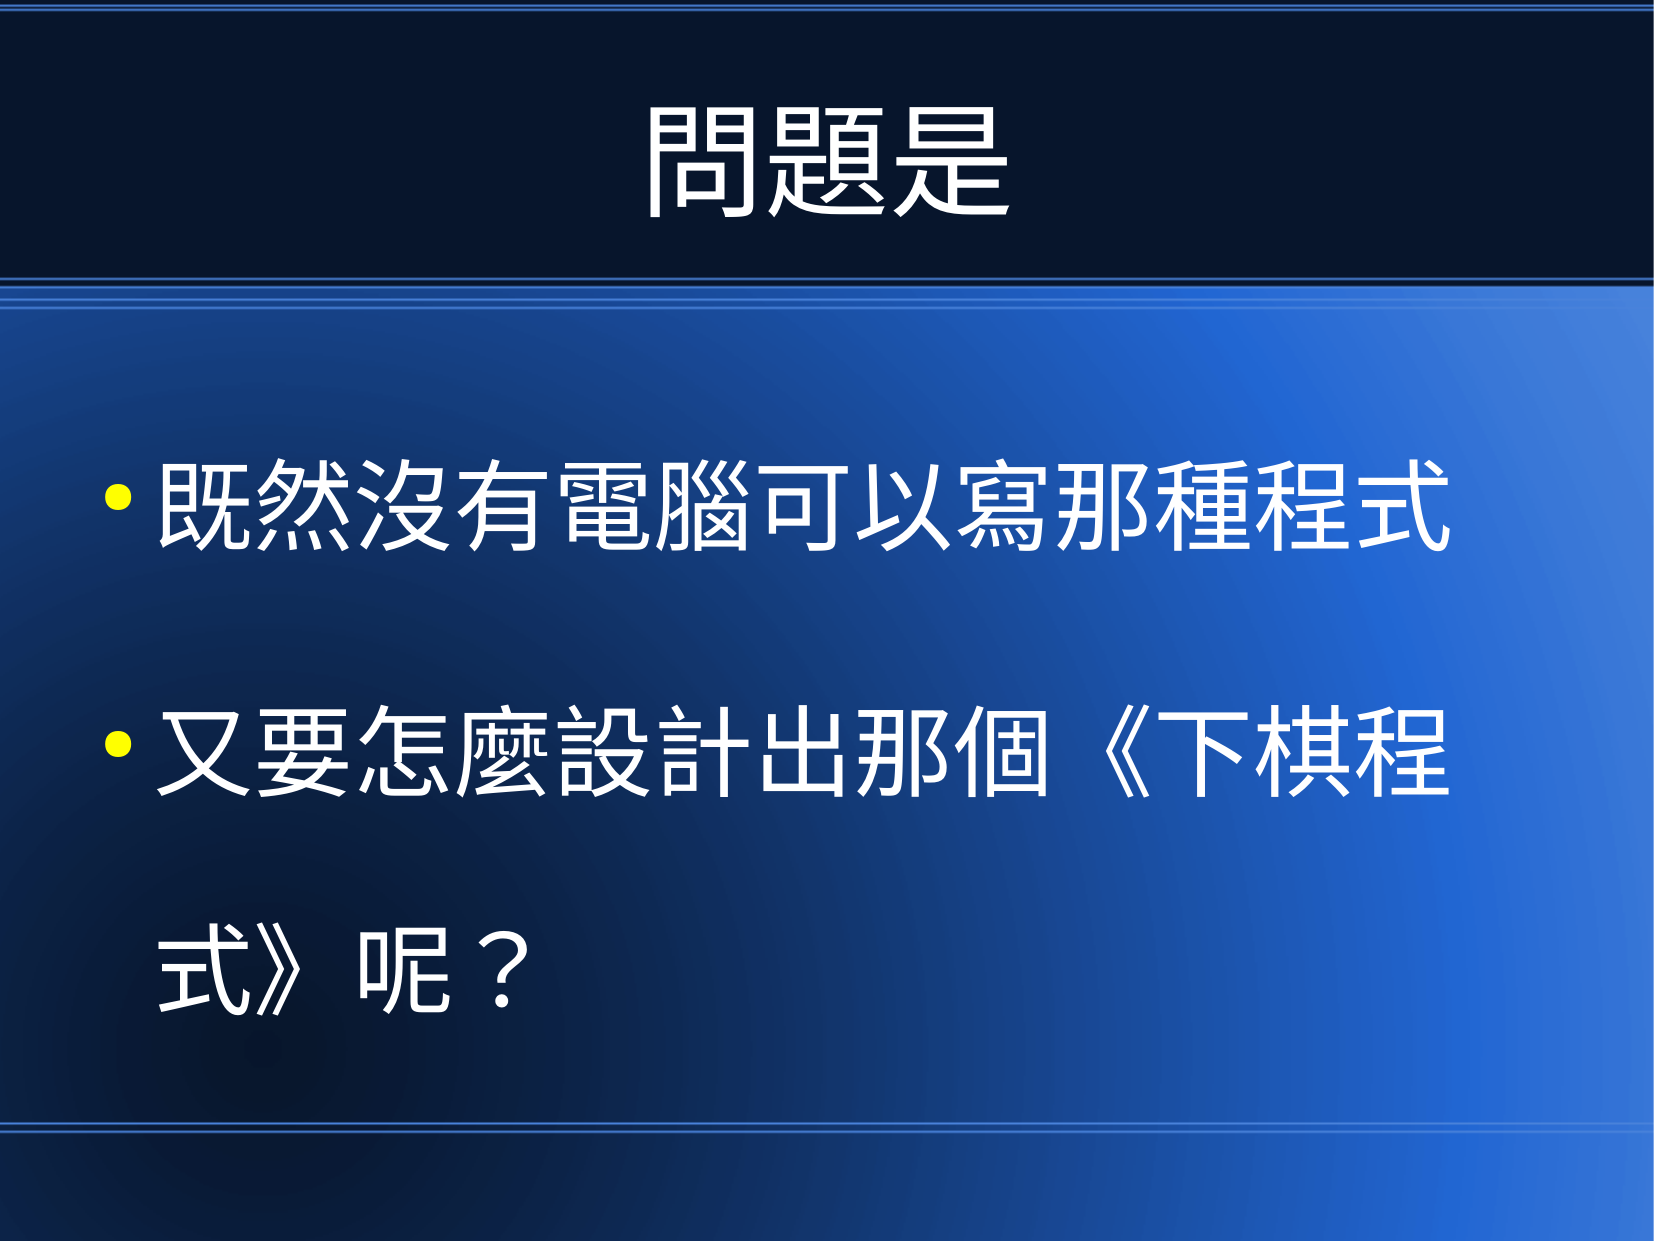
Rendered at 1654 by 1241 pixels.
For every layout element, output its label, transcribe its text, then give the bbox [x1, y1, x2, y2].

picture [0, 0, 1654, 1241]
list 既然沒有電腦可以寫那種程式 又要怎麼設計出那個《下棋程式》呢？ [82, 355, 1571, 1241]
title 問題是 [82, 49, 1571, 257]
